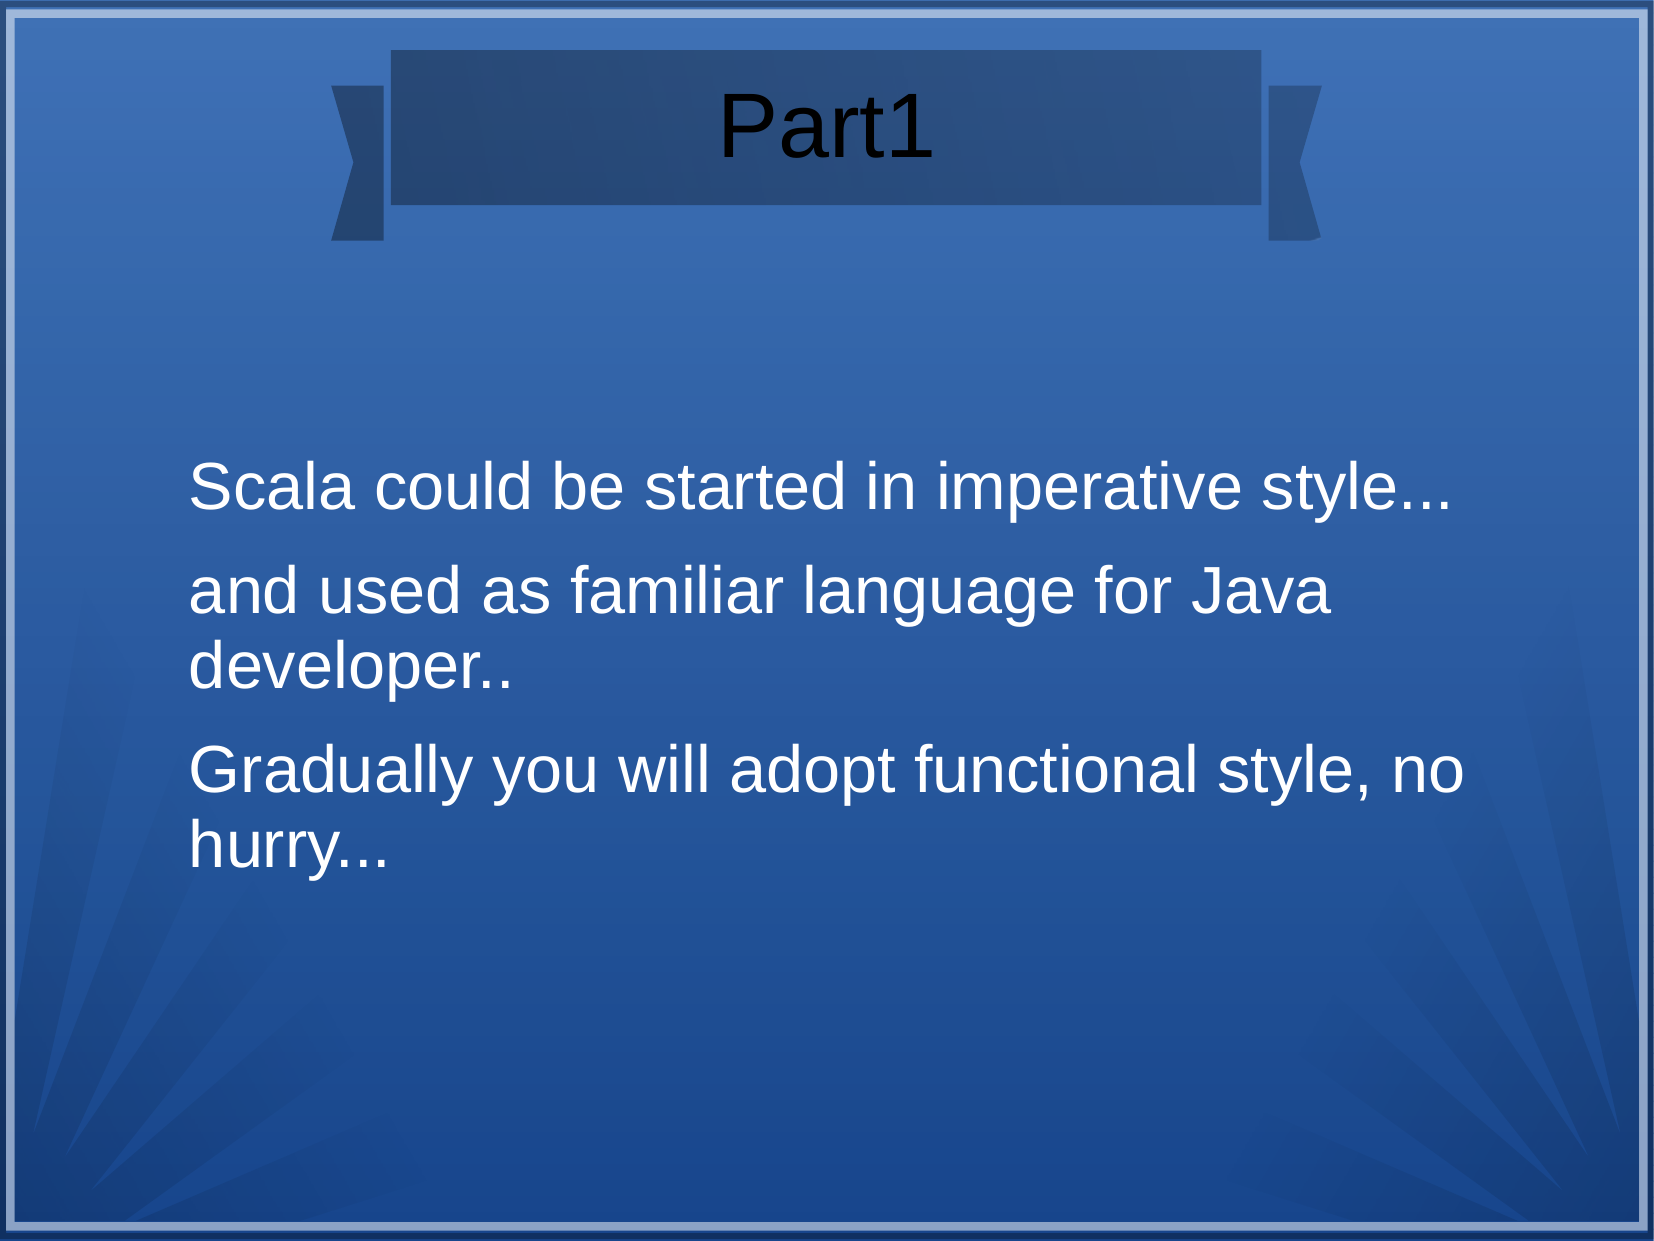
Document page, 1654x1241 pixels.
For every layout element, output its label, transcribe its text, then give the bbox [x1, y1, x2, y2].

list Scala could be started in imperative style... and used as familiar language for Java developer.. Gradually you will adopt functional style, no hurry... [118, 448, 1607, 993]
title Part1 [389, 47, 1264, 205]
